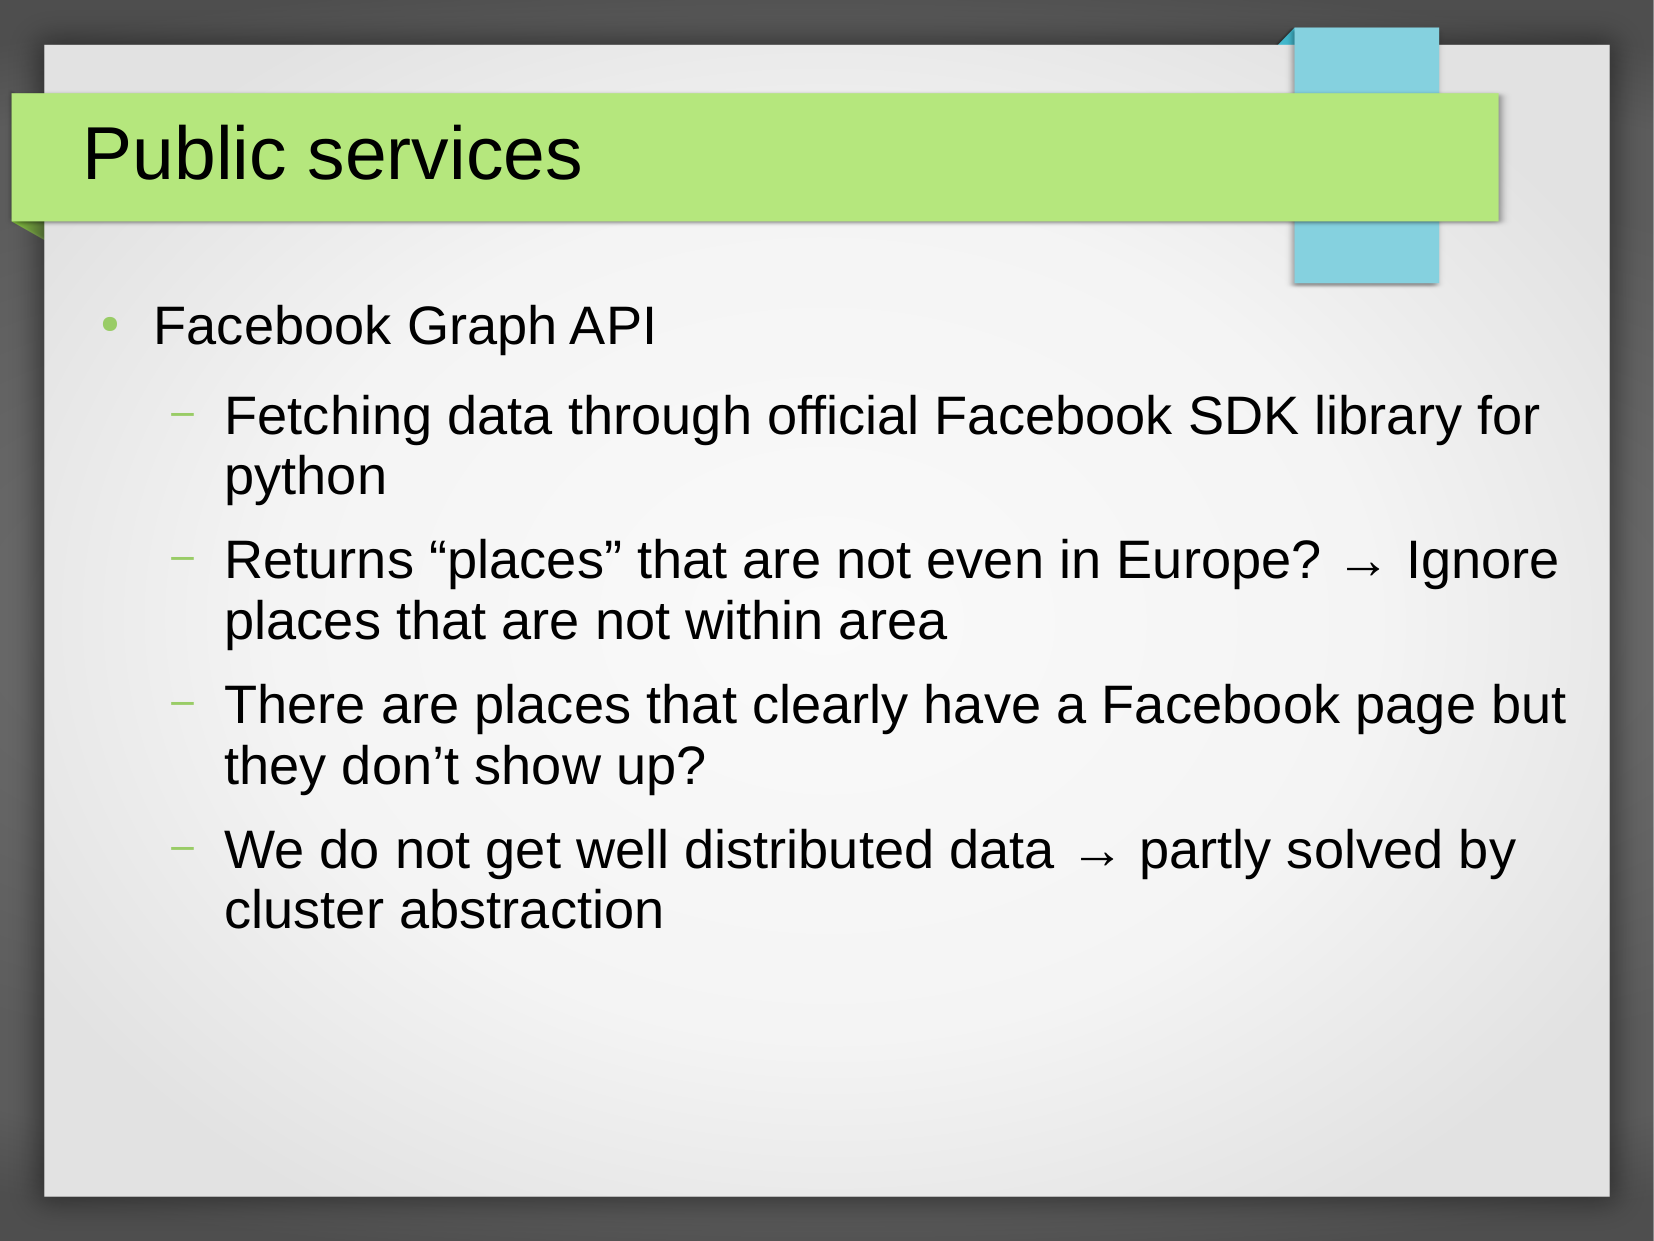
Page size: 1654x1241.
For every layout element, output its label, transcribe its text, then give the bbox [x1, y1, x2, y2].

picture [0, 0, 1654, 1241]
list Facebook Graph API Fetching data through official Facebook SDK library for python Returns “places” that are not even in Europe? → Ignore places that are not within area There are places that clearly have a Facebook page but they don’t show up? We do not get well distributed data → partly solved by cluster abstraction [82, 295, 1571, 1015]
title Public services [82, 94, 1264, 213]
